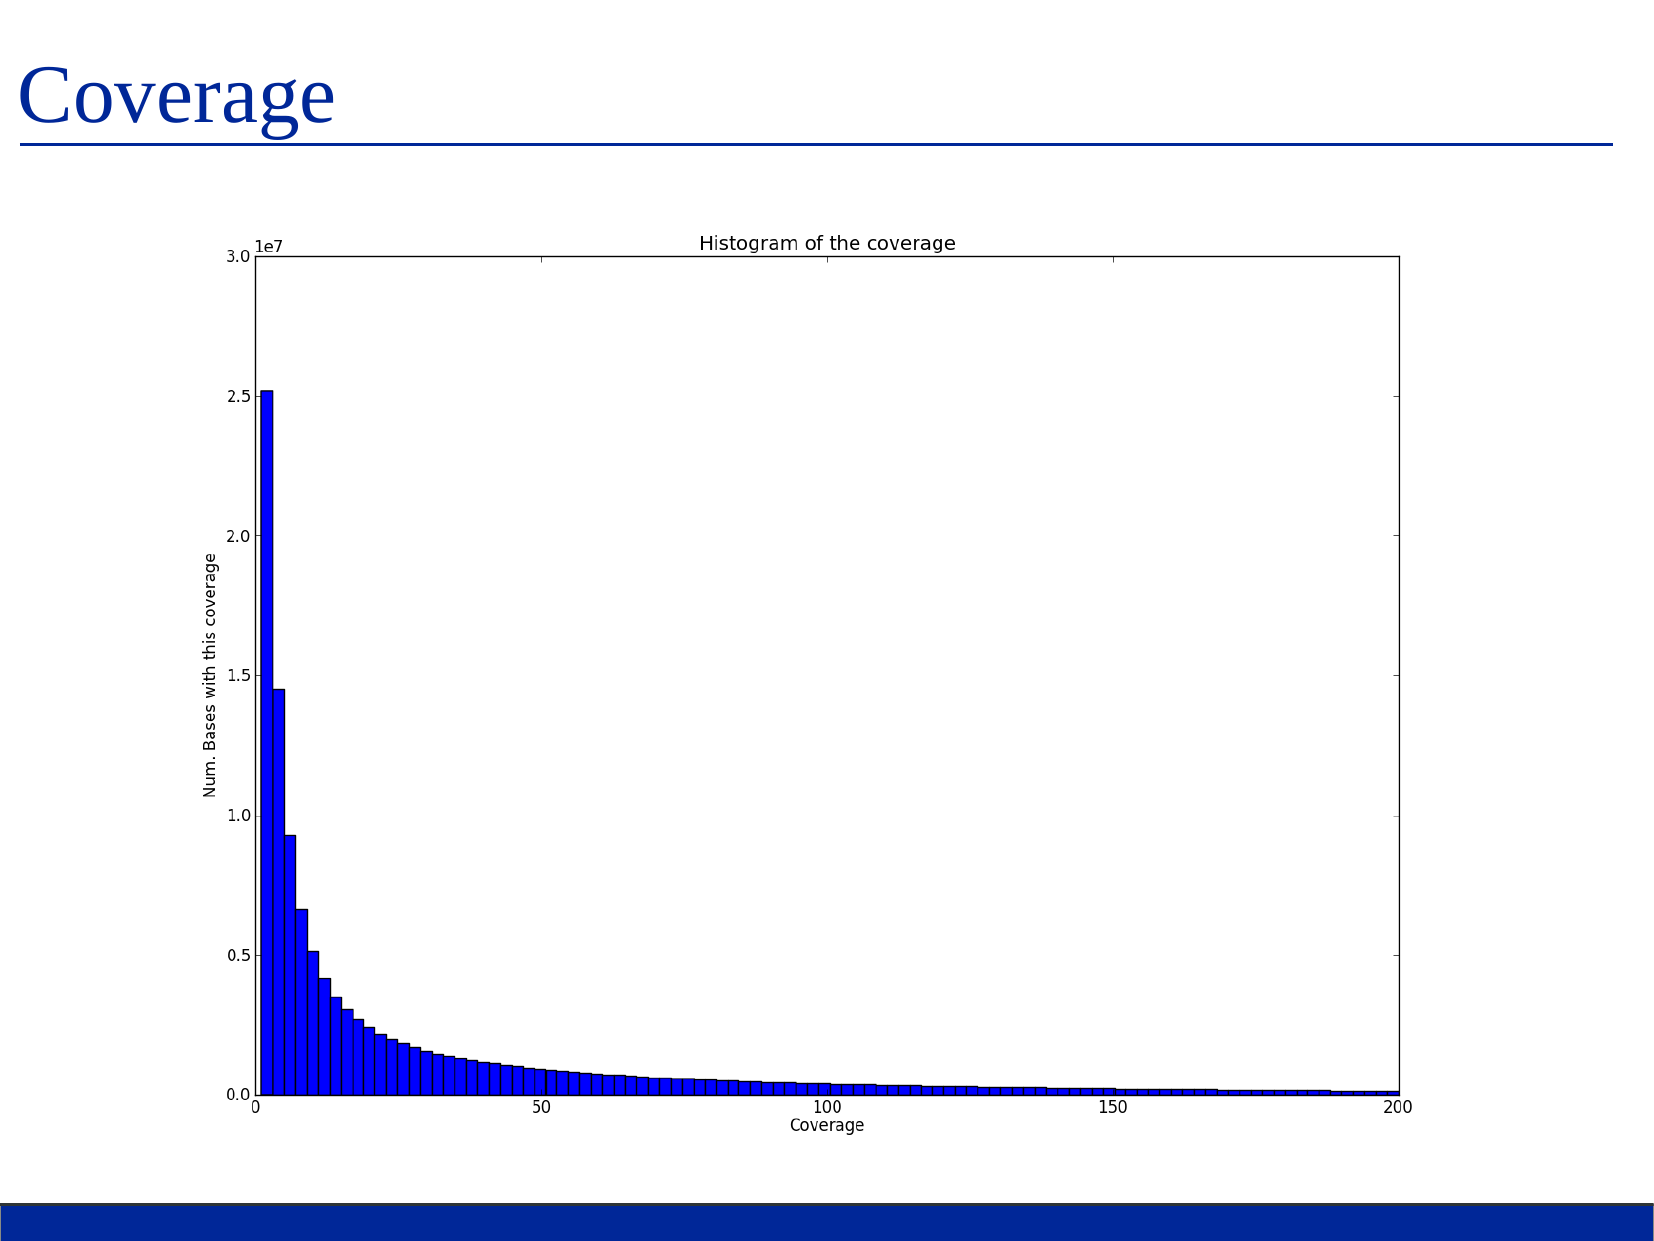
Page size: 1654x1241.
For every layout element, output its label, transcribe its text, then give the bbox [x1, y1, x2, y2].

picture [112, 151, 1541, 1199]
title Coverage [17, 0, 1589, 198]
